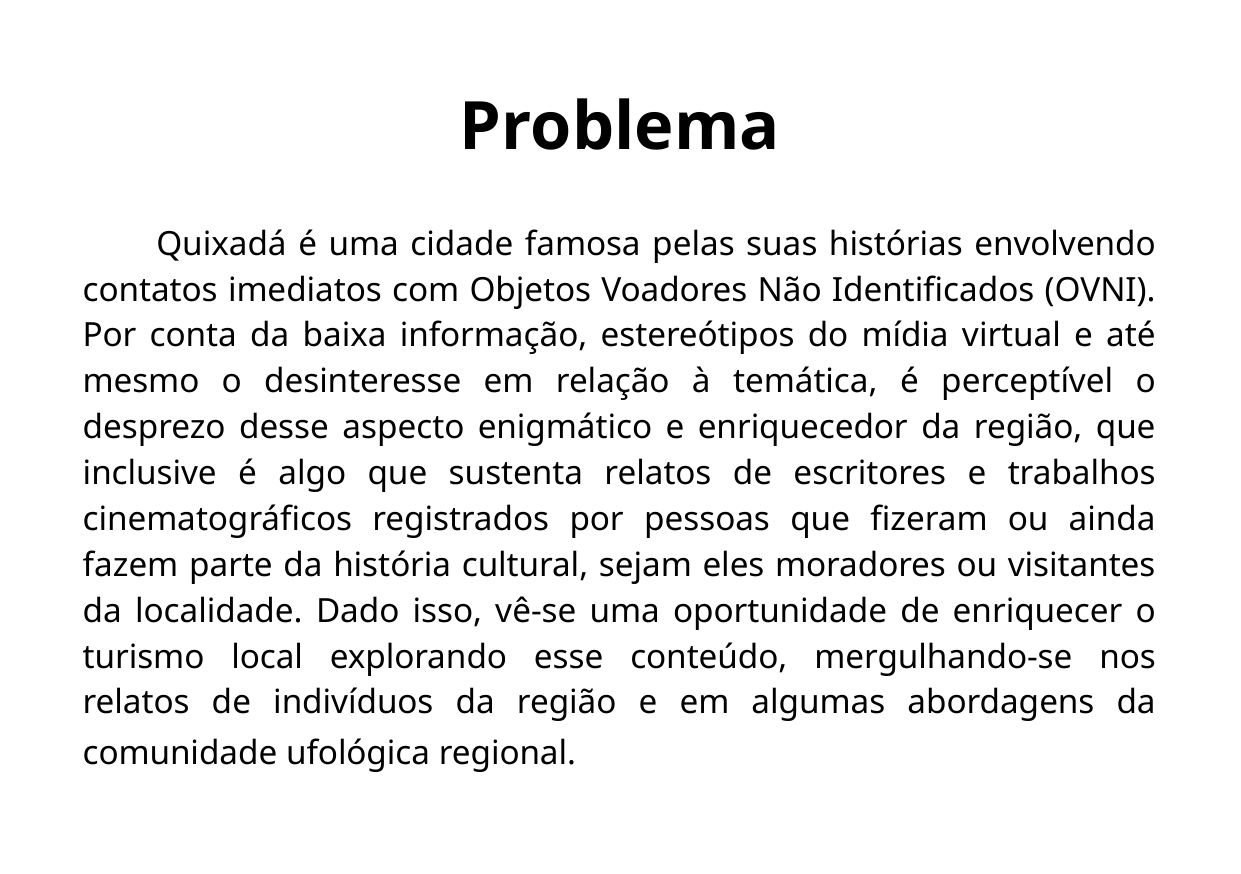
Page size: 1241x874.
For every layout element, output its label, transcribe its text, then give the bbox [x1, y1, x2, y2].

text_box Quixadá é uma cidade famosa pelas suas histórias envolvendo contatos imediatos com Objetos Voadores Não Identificados (OVNI). Por conta da baixa informação, estereótipos do mídia virtual e até mesmo o desinteresse em relação à temática, é perceptível o desprezo desse aspecto enigmático e enriquecedor da região, que inclusive é algo que sustenta relatos de escritores e trabalhos cinematográficos registrados por pessoas que fizeram ou ainda fazem parte da história cultural, sejam eles moradores ou visitantes da localidade. Dado isso, vê-se uma oportunidade de enriquecer o turismo local explorando esse conteúdo, mergulhando-se nos relatos de indivíduos da região e em algumas abordagens da comunidade ufológica regional. [82, 215, 1158, 773]
text_box Problema [58, 82, 1181, 163]
